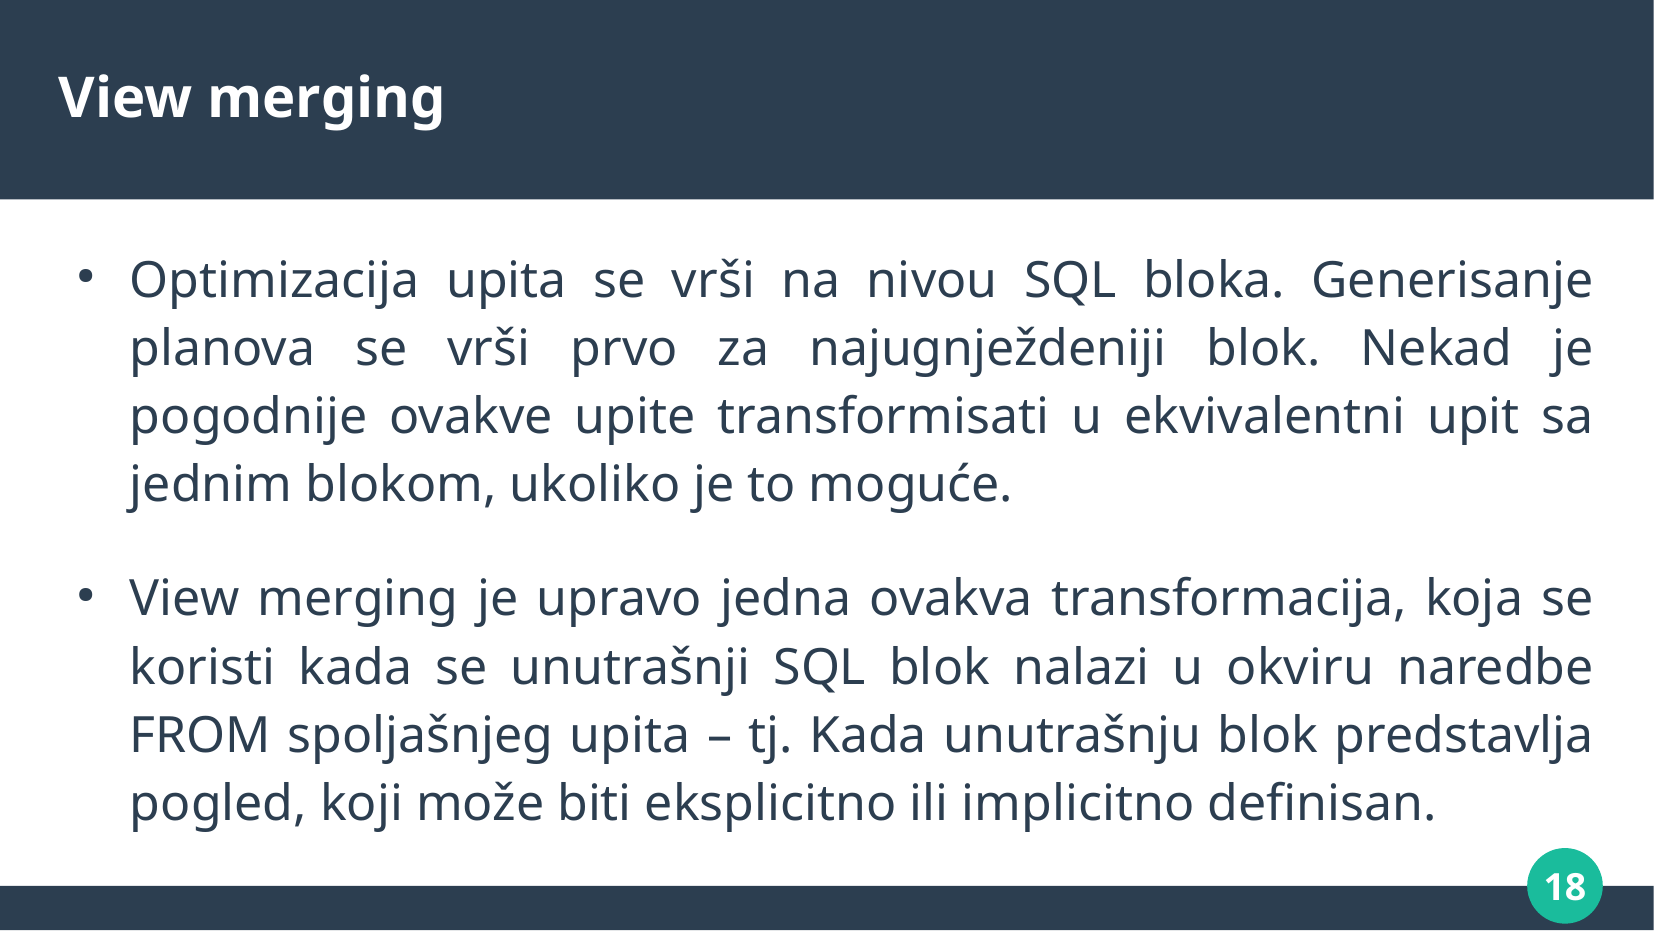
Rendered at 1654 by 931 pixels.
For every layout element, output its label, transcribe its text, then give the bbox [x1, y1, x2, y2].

title View merging [59, 37, 1595, 155]
list Optimizacija upita se vrši na nivou SQL bloka. Generisanje planova se vrši prvo za najugnježdeniji blok. Nekad je pogodnije ovakve upite transformisati u ekvivalentni upit sa jednim blokom, ukoliko je to moguće. View merging je upravo jedna ovakva transformacija, koja se koristi kada se unutrašnji SQL blok nalazi u okviru naredbe FROM spoljašnjeg upita – tj. Kada unutrašnju blok predstavlja pogled, koji može biti eksplicitno ili implicitno definisan. [59, 243, 1595, 864]
